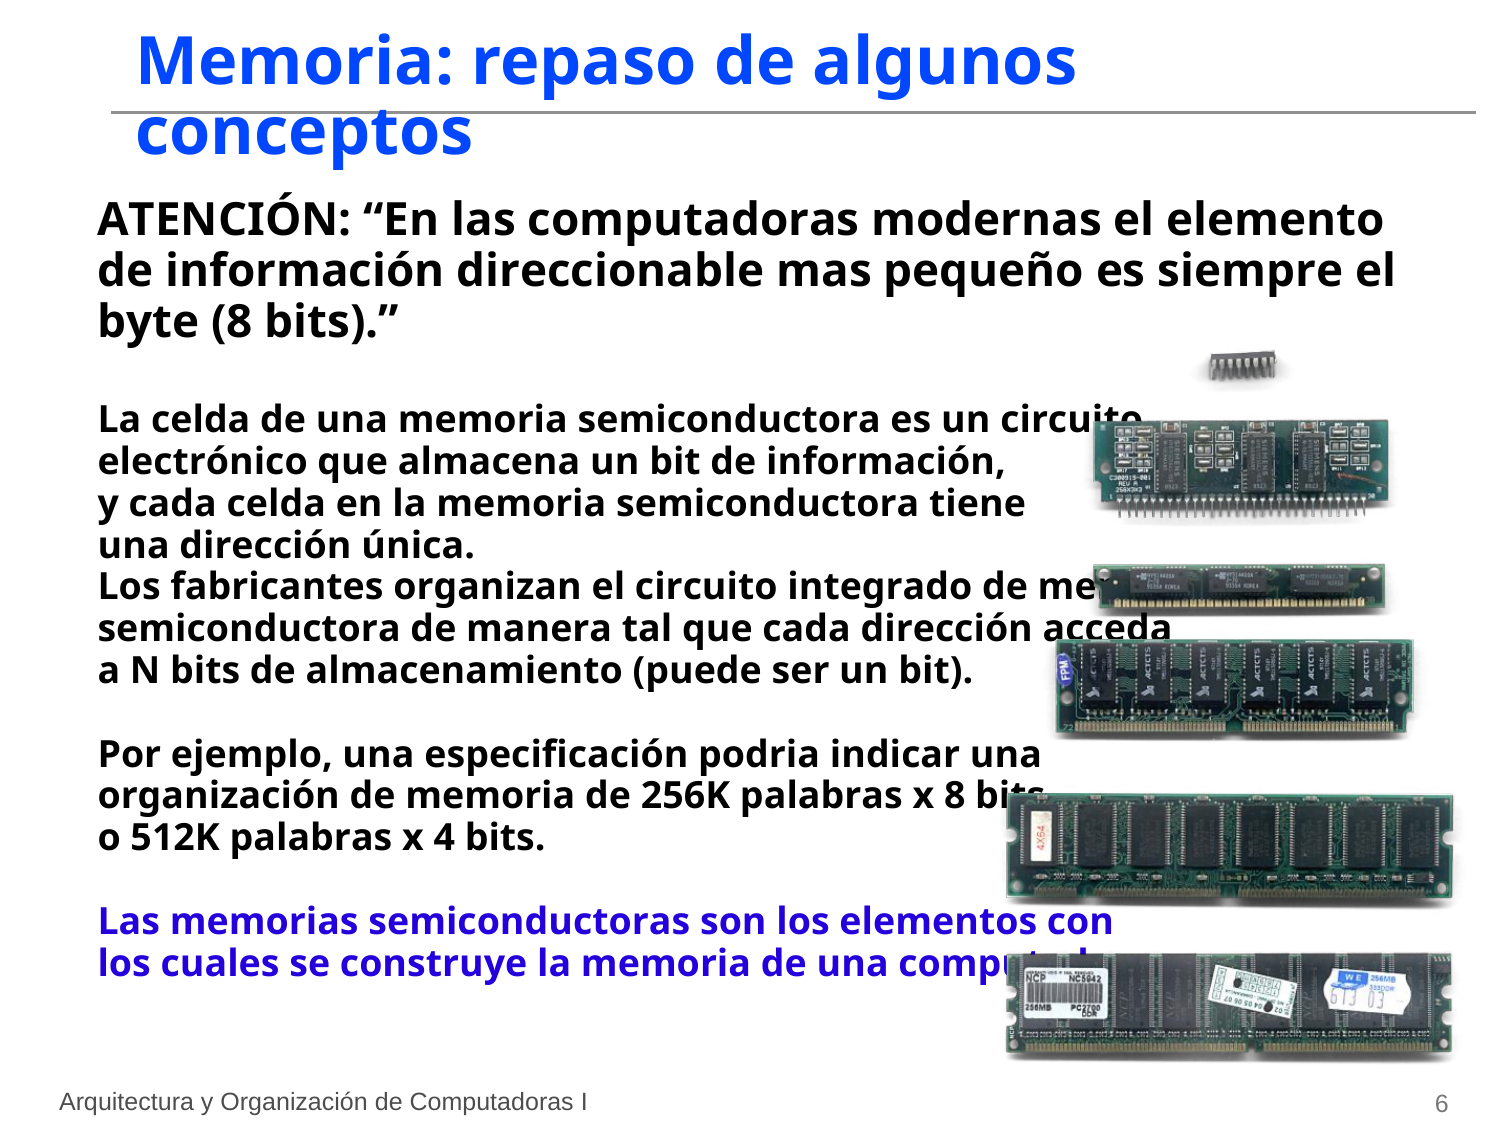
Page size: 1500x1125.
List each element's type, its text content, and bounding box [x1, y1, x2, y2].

text_box ATENCIÓN: “En las computadoras modernas el elemento de información direccionable mas pequeño es siempre el byte (8 bits).” La celda de una memoria semiconductora es un circuito electrónico que almacena un bit de información, y cada celda en la memoria semiconductora tiene una dirección única. Los fabricantes organizan el circuito integrado de memoria semiconductora de manera tal que cada dirección acceda a N bits de almacenamiento (puede ser un bit). Por ejemplo, una especificación podria indicar una organización de memoria de 256K palabras x 8 bits, o 512K palabras x 4 bits. Las memorias semiconductoras son los elementos con los cuales se construye la memoria de una computadora. [82, 187, 1441, 1125]
picture [994, 330, 1471, 1077]
title Memoria: repaso de algunos conceptos [125, 24, 1264, 187]
